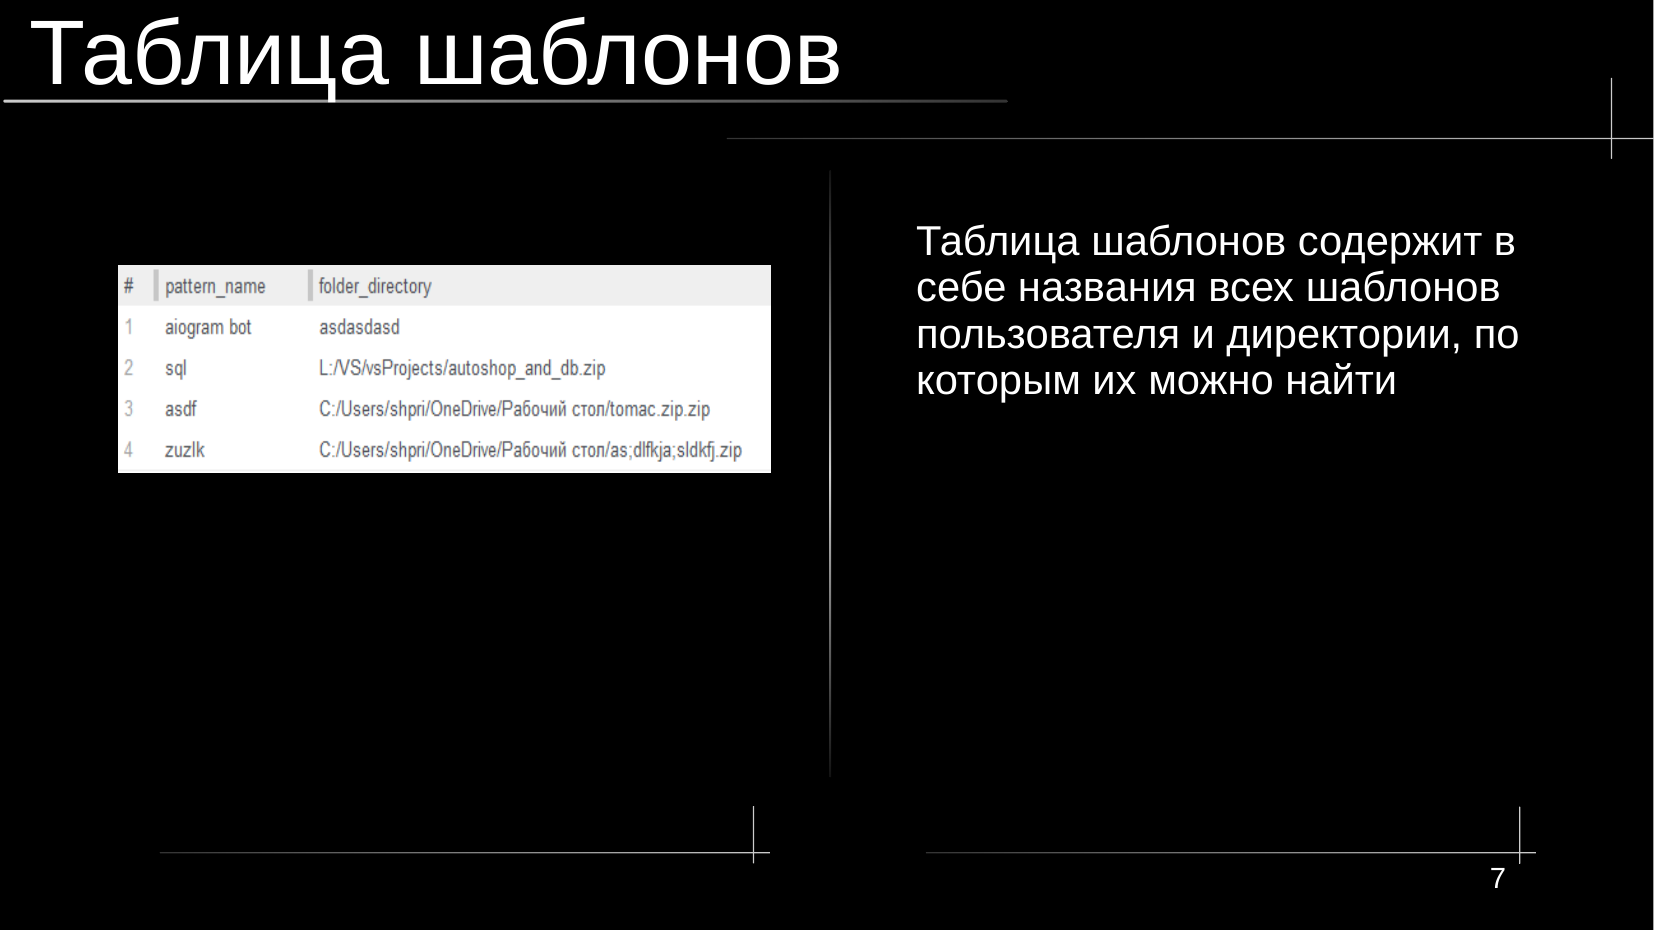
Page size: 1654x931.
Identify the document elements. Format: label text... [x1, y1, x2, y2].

list Таблица шаблонов содержит в себе названия всех шаблонов пользователя и директории, по которым их можно найти [845, 217, 1572, 475]
title Таблица шаблонов [29, 0, 1595, 107]
picture [118, 265, 771, 473]
